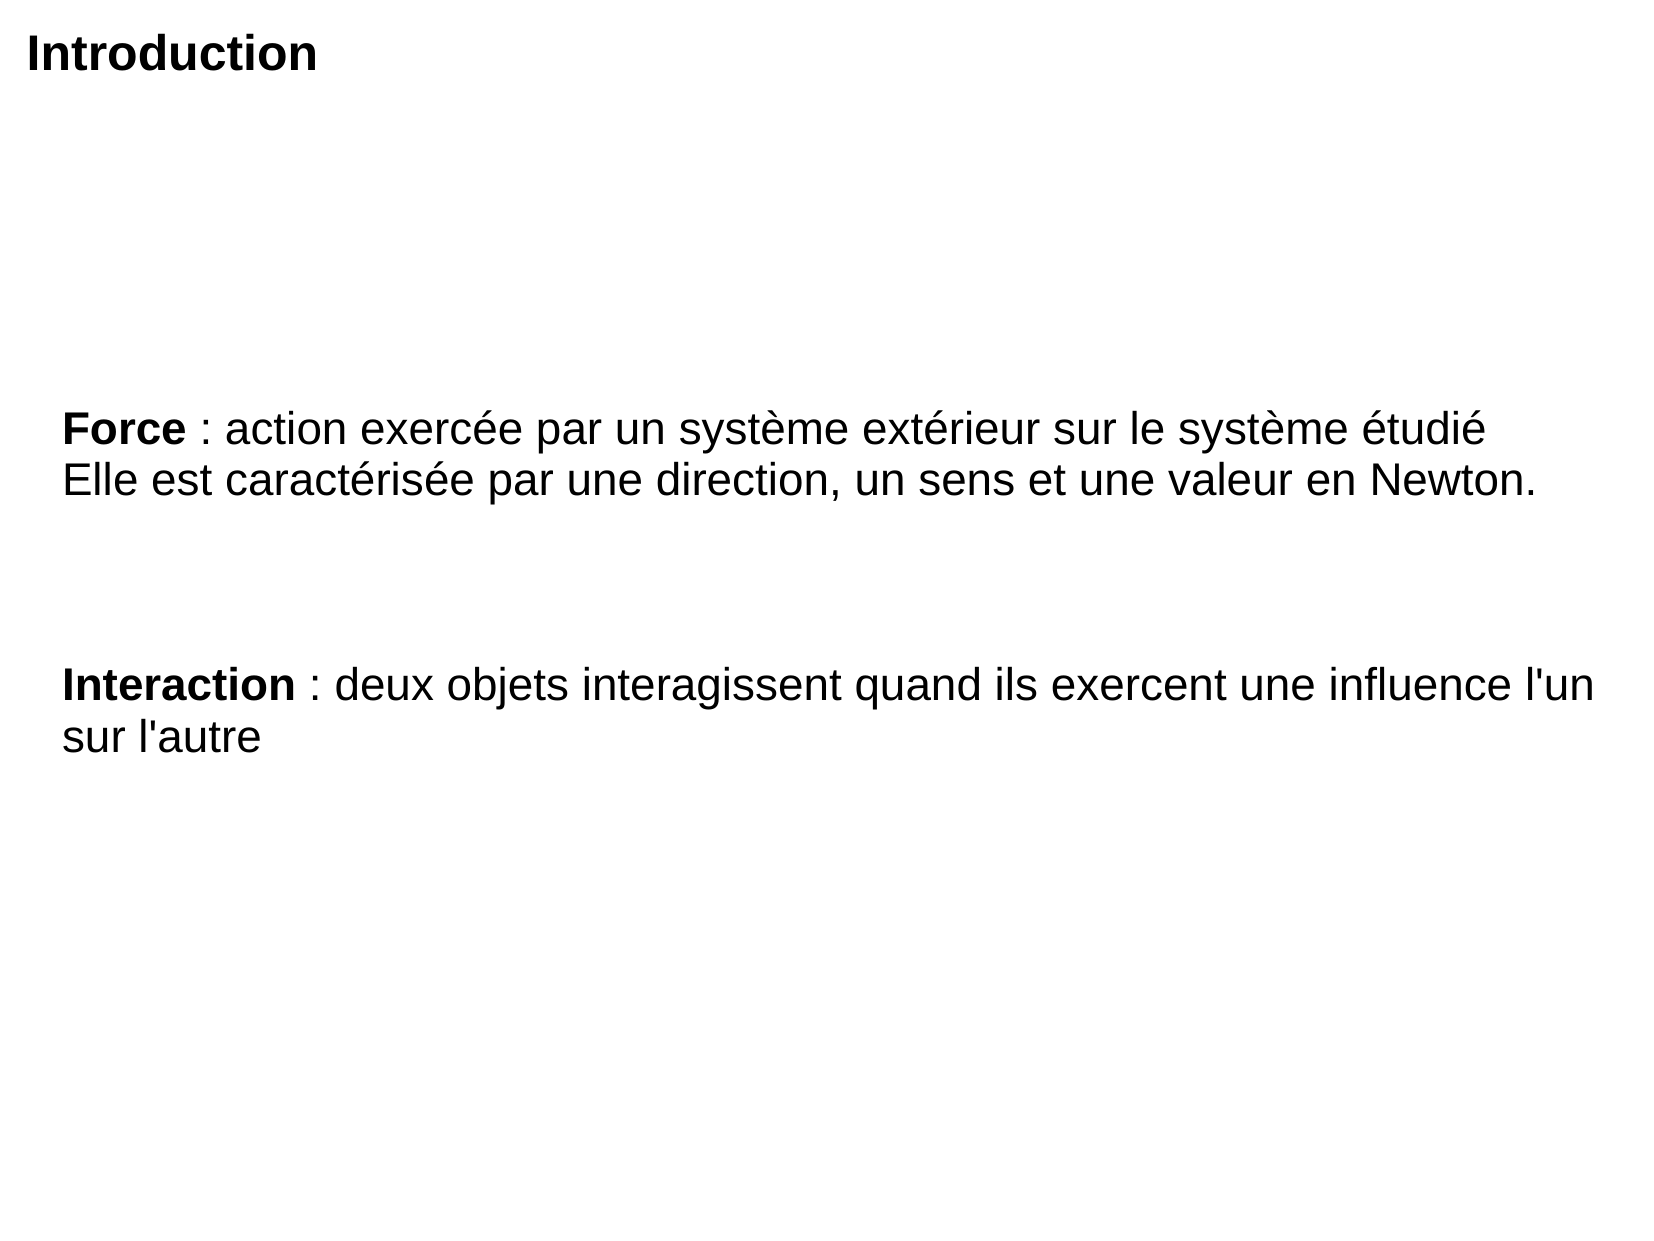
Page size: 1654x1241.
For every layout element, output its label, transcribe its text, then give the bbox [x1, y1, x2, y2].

text_box Introduction [11, 17, 898, 90]
text_box Force : action exercée par un système extérieur sur le système étudié Elle est caractérisée par une direction, un sens et une valeur en Newton. Interaction : deux objets interagissent quand ils exercent une influence l'un sur l'autre [47, 395, 1630, 771]
